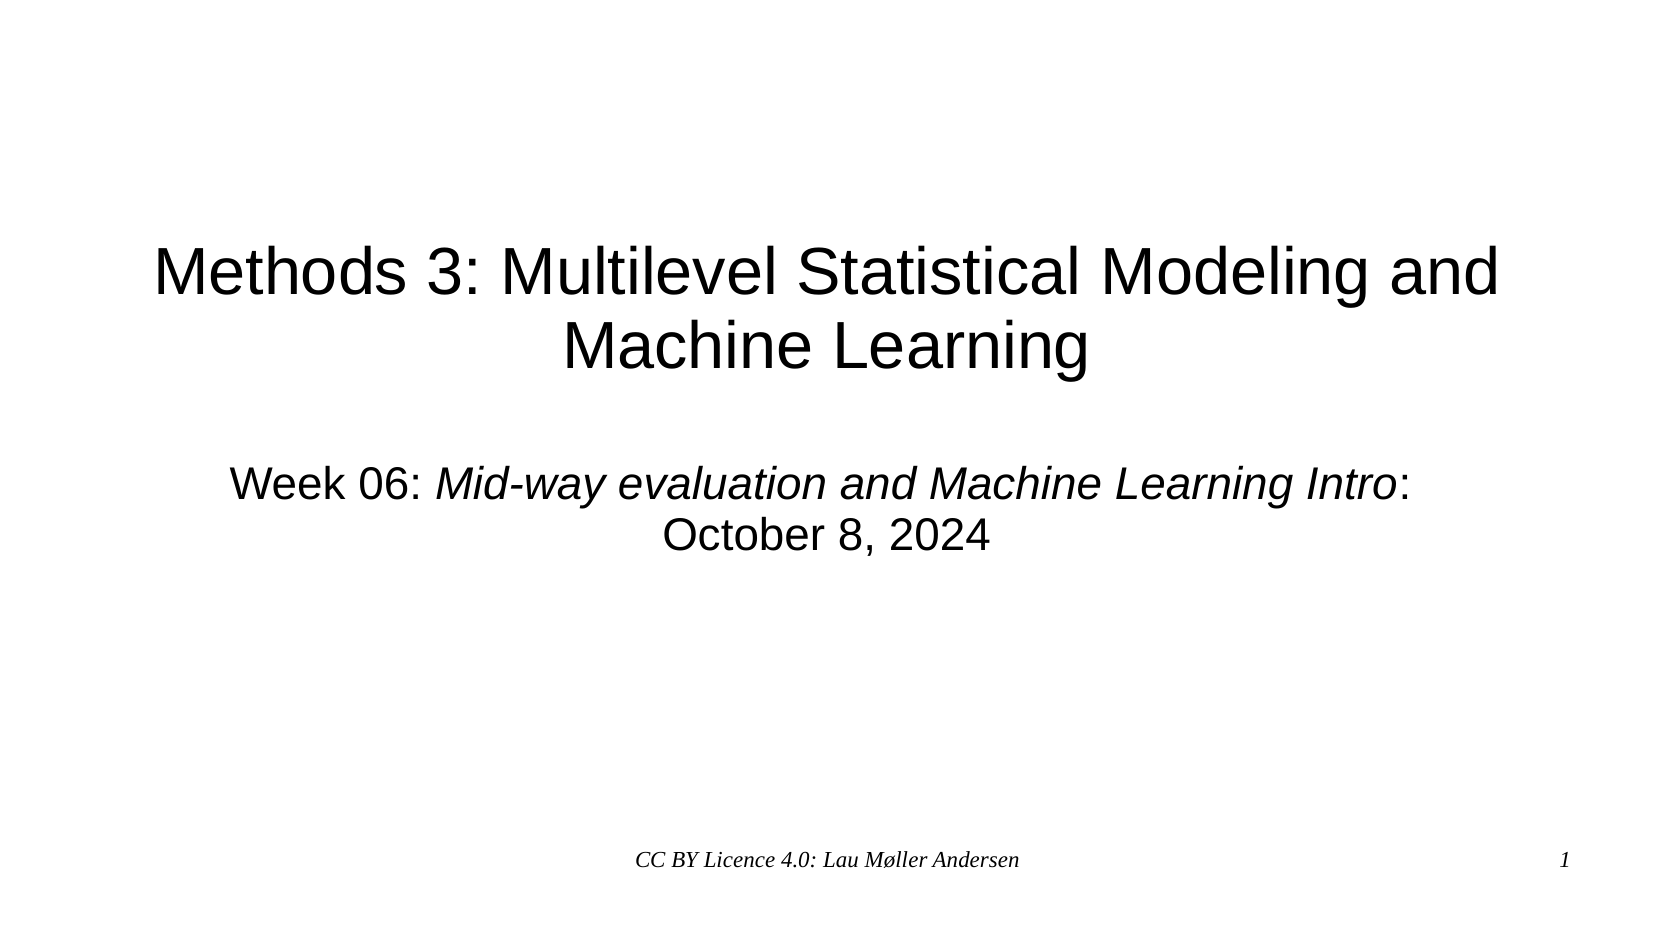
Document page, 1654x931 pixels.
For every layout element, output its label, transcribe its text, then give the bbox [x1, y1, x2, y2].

subtitle Methods 3: Multilevel Statistical Modeling and Machine Learning Week 06: Mid-way evaluation and Machine Learning Intro: October 8, 2024 [82, 37, 1571, 757]
